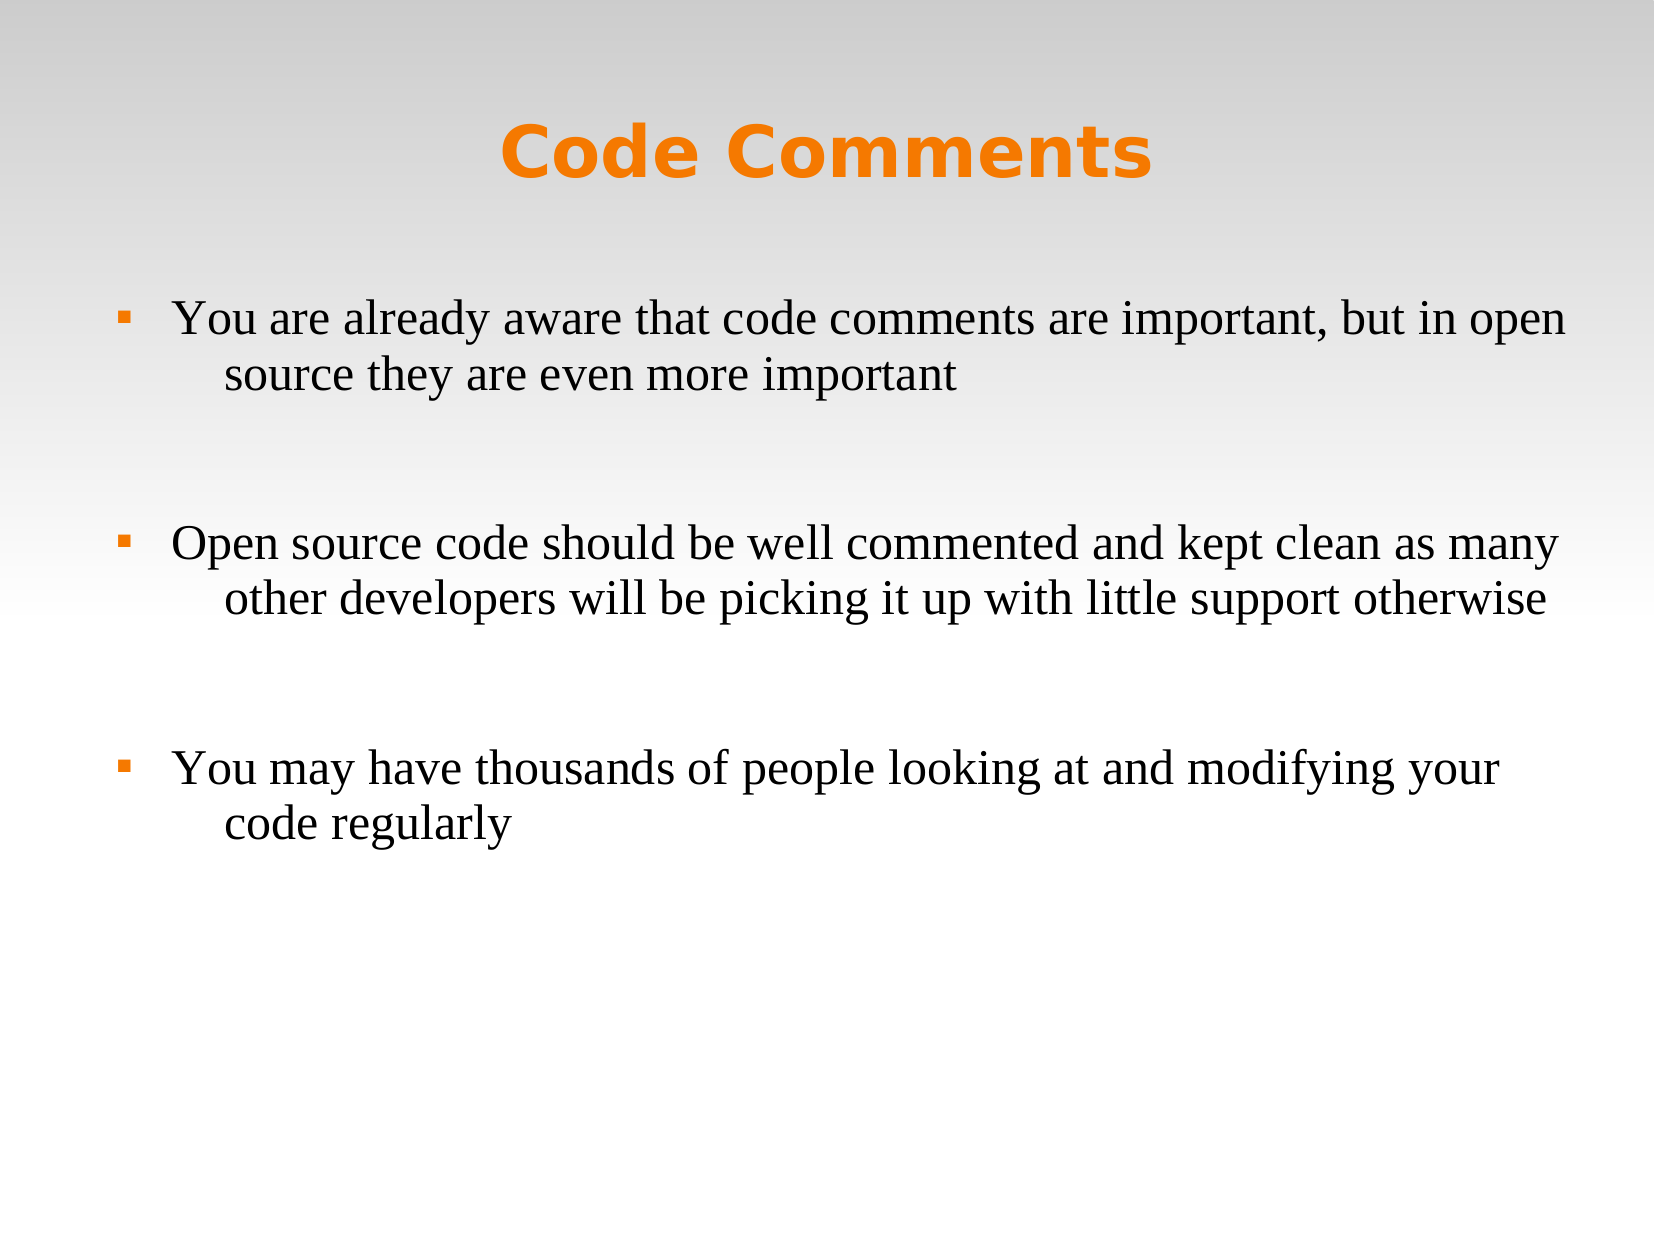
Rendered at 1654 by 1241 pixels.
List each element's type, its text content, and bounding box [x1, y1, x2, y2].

list You are already aware that code comments are important, but in open source they are even more important Open source code should be well commented and kept clean as many other developers will be picking it up with little support otherwise You may have thousands of people looking at and modifying your code regularly [82, 290, 1571, 1109]
title Code Comments [82, 49, 1571, 257]
